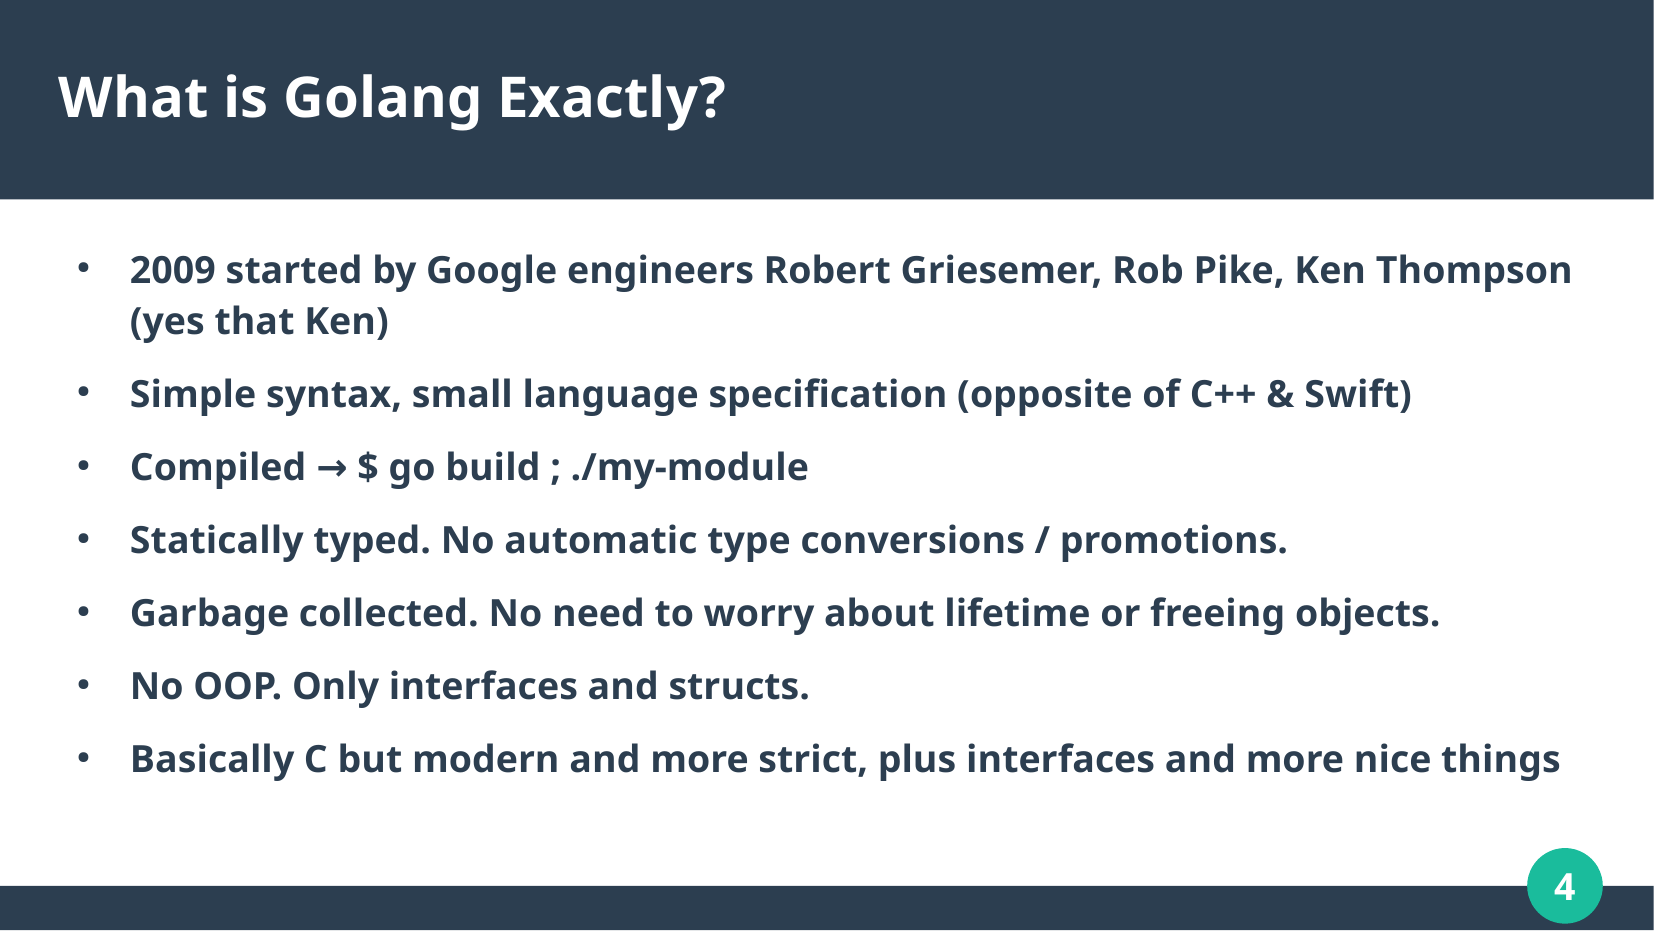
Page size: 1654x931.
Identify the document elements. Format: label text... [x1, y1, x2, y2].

title What is Golang Exactly? [59, 37, 1595, 156]
list 2009 started by Google engineers Robert Griesemer, Rob Pike, Ken Thompson (yes that Ken) Simple syntax, small language specification (opposite of C++ & Swift) Compiled → $ go build ; ./my-module Statically typed. No automatic type conversions / promotions. Garbage collected. No need to worry about lifetime or freeing objects. No OOP. Only interfaces and structs. Basically C but modern and more strict, plus interfaces and more nice things [59, 243, 1595, 864]
